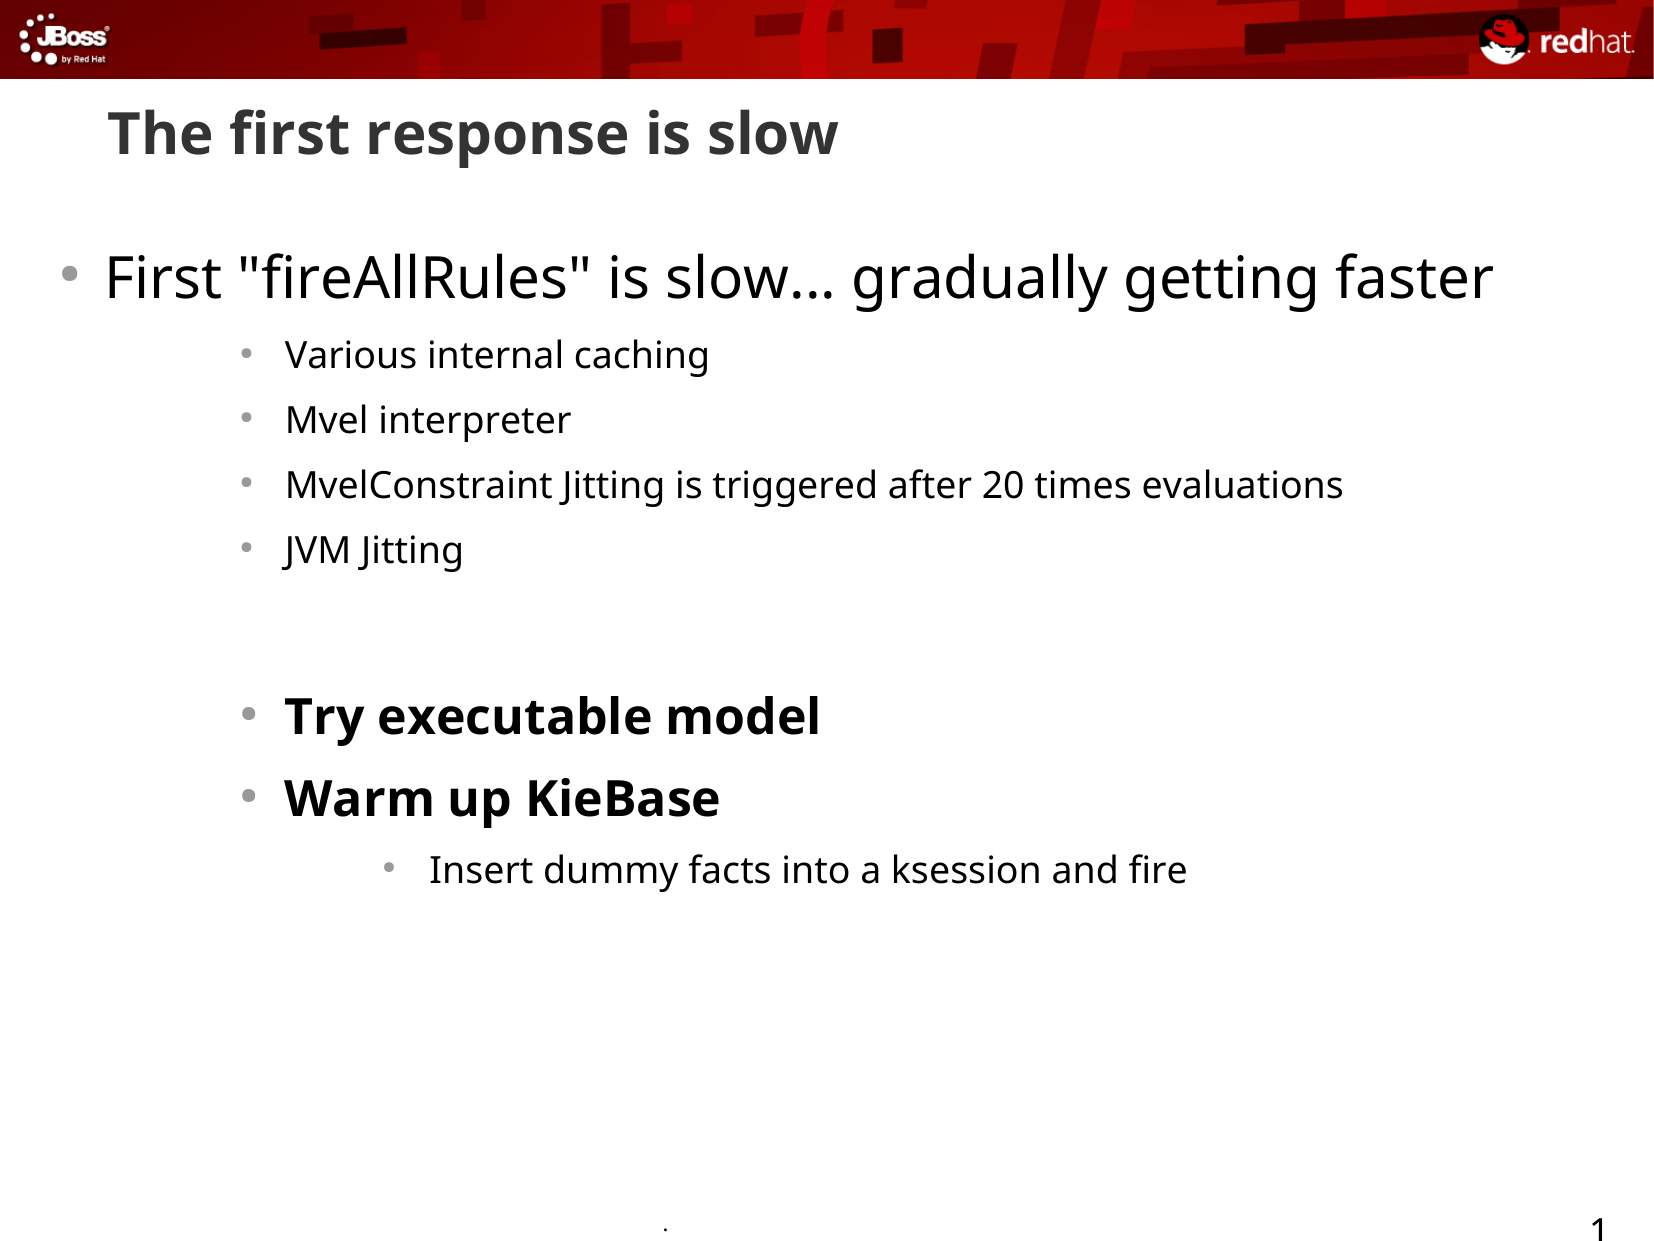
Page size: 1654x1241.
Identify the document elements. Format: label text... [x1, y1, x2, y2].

picture [0, 0, 1654, 79]
title The first response is slow [107, 70, 1329, 193]
list First "fireAllRules" is slow... gradually getting faster Various internal caching Mvel interpreter MvelConstraint Jitting is triggered after 20 times evaluations JVM Jitting Try executable model Warm up KieBase Insert dummy facts into a ksession and fire [29, 235, 1625, 1193]
